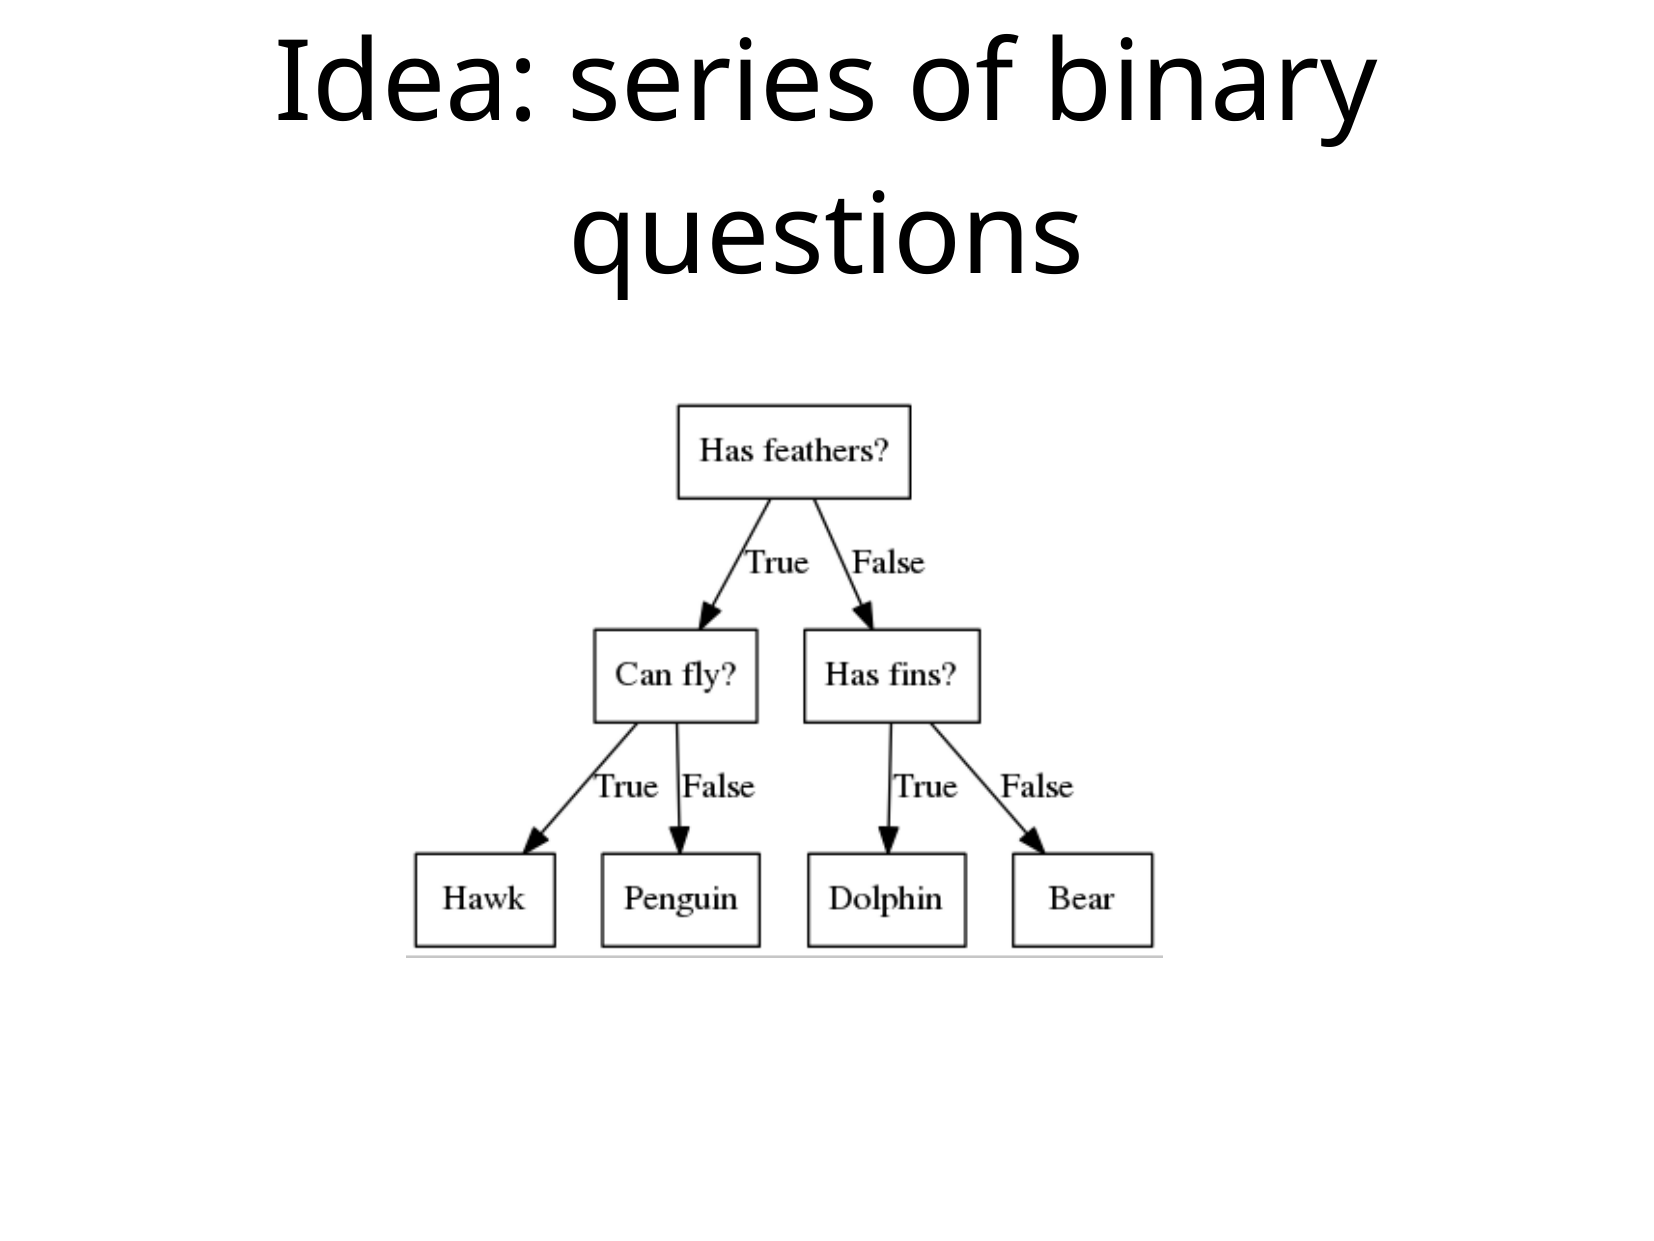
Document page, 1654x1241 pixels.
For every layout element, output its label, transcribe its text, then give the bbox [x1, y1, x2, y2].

title Idea: series of binary questions [82, 49, 1571, 257]
chart [330, 367, 1336, 1081]
